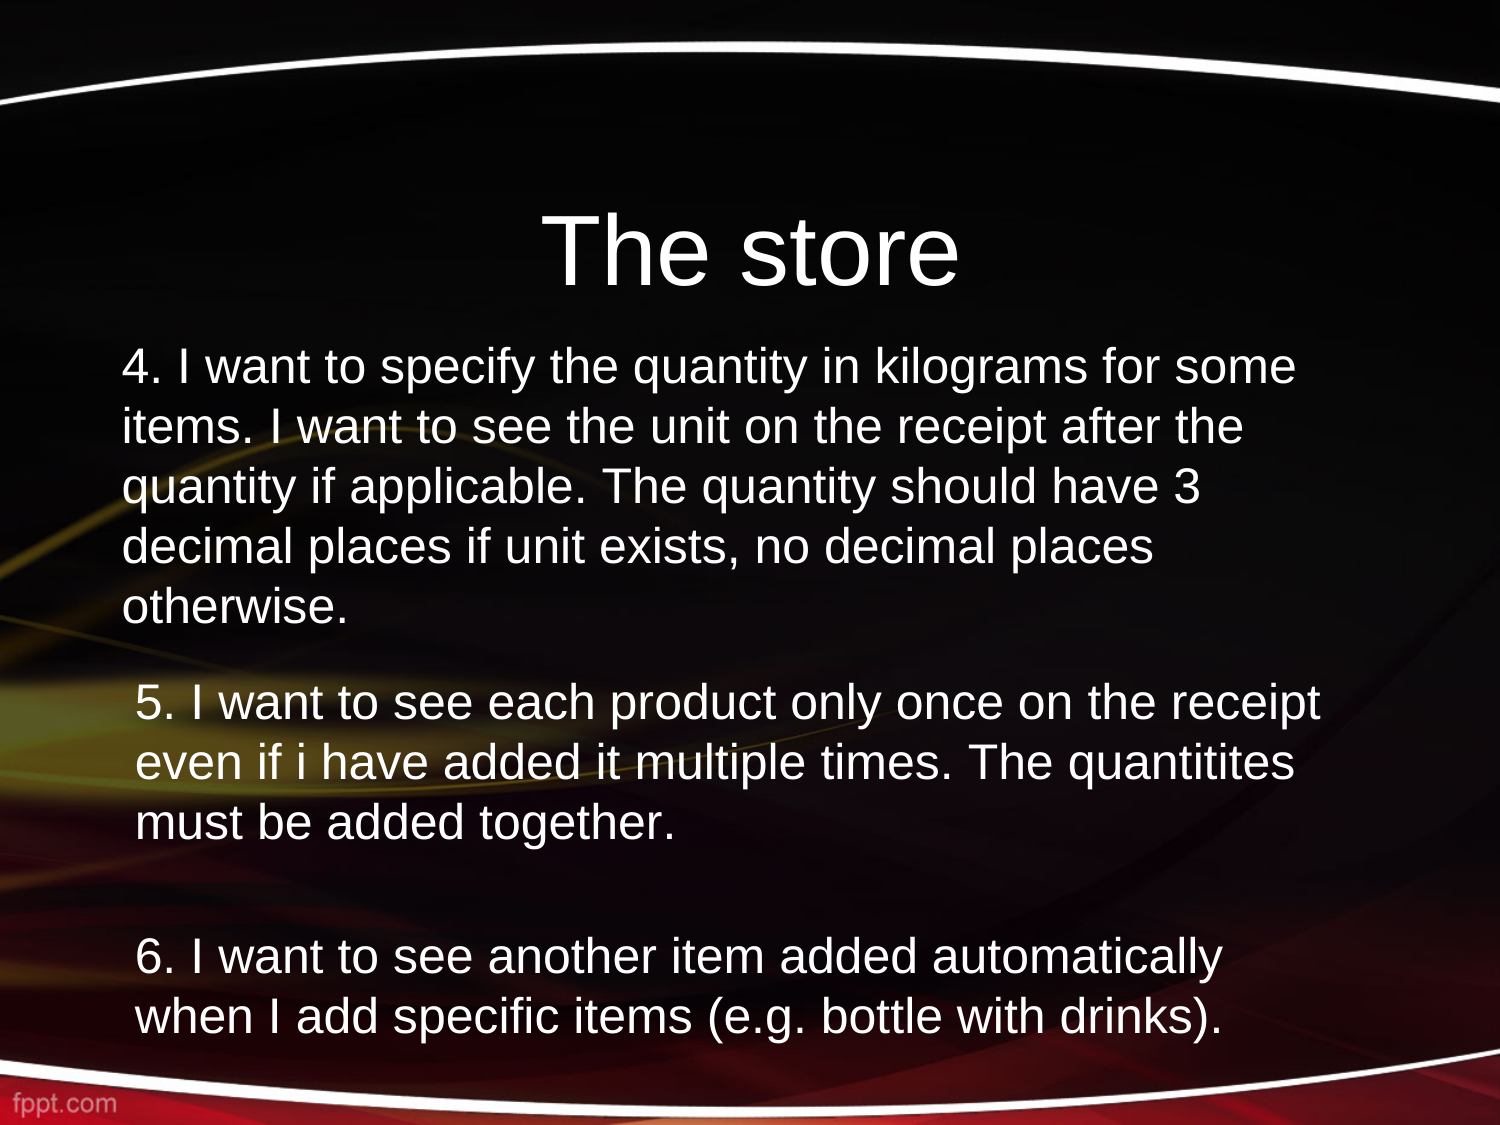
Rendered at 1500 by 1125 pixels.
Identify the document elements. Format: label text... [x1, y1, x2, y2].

text_box 5. I want to see each product only once on the receipt even if i have added it multiple times. The quantitites must be added together. [120, 662, 1364, 857]
text_box 4. I want to specify the quantity in kilograms for some items. I want to see the unit on the receipt after the quantity if applicable. The quantity should have 3 decimal places if unit exists, no decimal places otherwise. [106, 421, 1351, 641]
picture [0, 0, 1500, 1125]
text_box 6. I want to see another item added automatically when I add specific items (e.g. bottle with drinks). [120, 916, 1364, 1082]
list The store [65, 70, 1382, 421]
